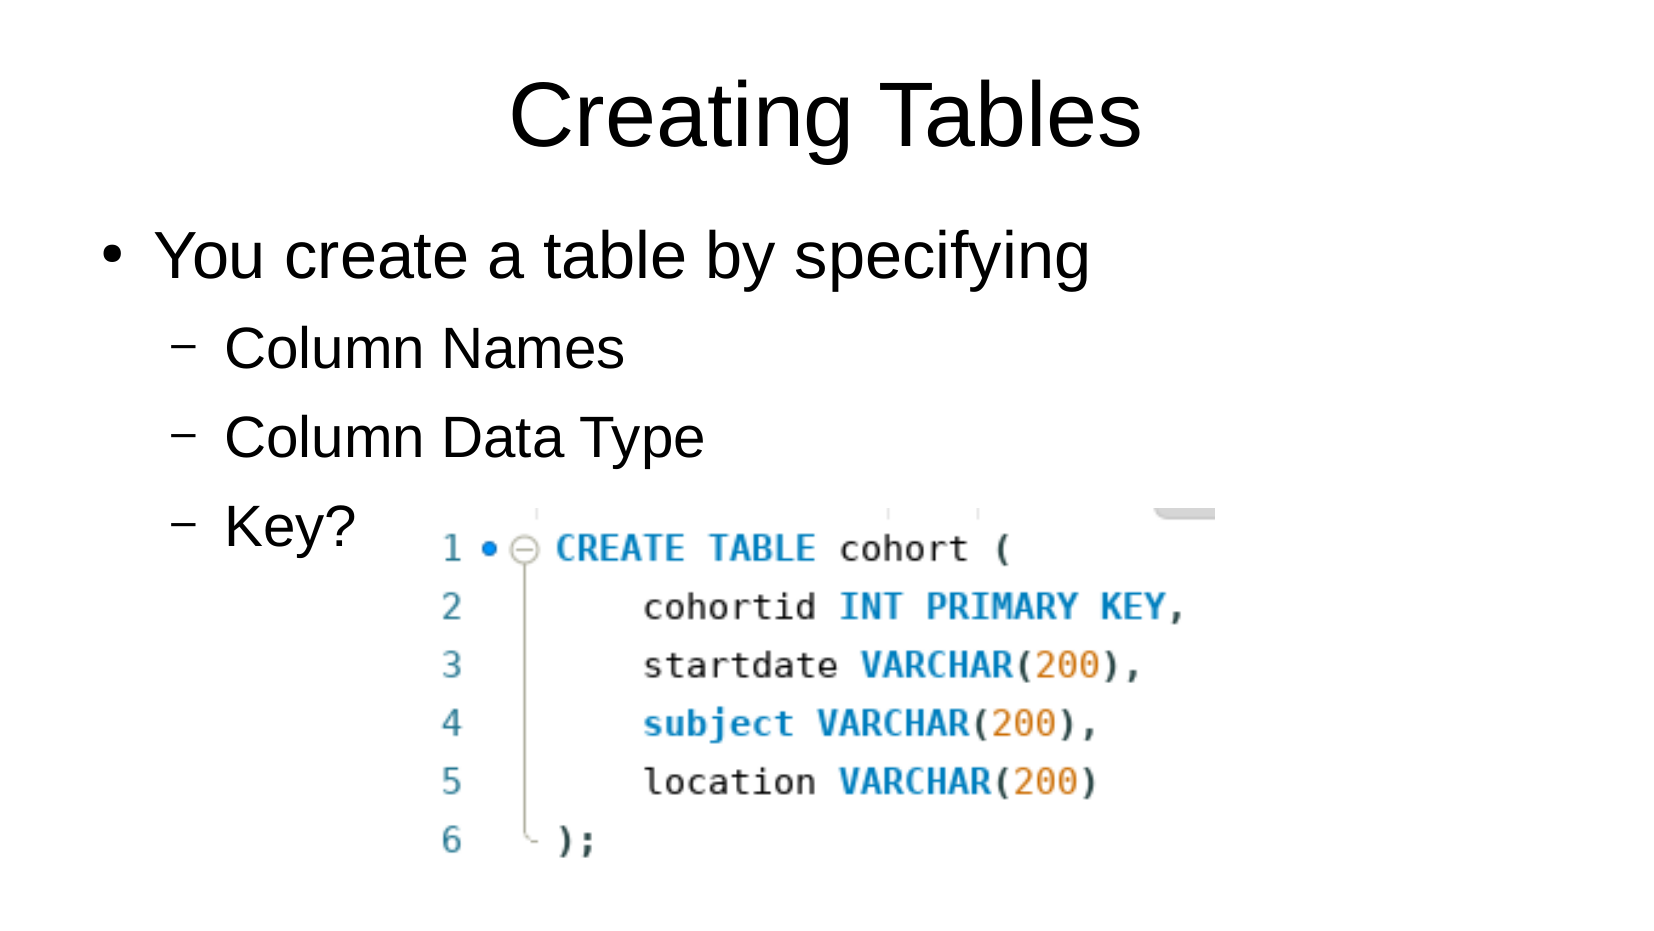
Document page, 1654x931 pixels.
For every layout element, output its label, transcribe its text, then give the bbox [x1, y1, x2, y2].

title Creating Tables [82, 37, 1571, 193]
list You create a table by specifying Column Names Column Data Type Key? [82, 217, 1571, 758]
picture [415, 508, 1215, 875]
